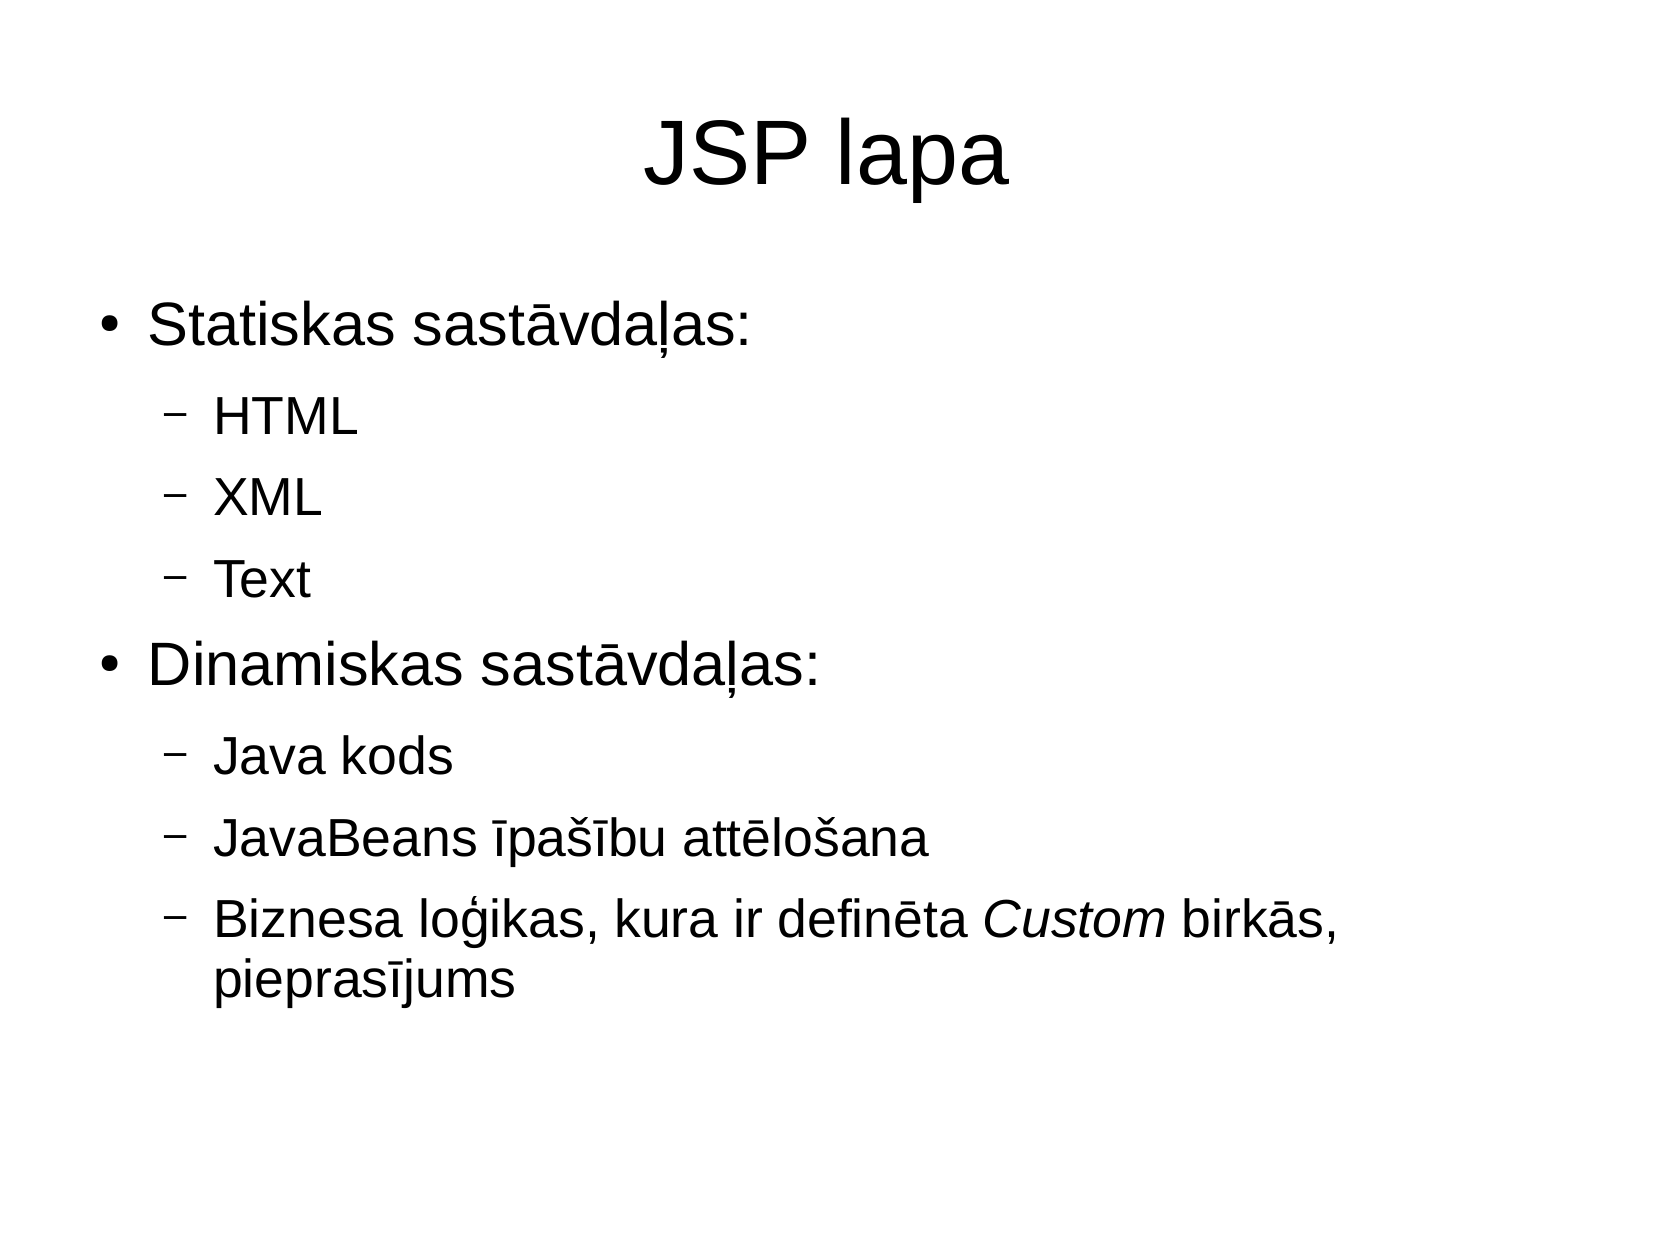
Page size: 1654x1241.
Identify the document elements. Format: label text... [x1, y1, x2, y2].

title JSP lapa [82, 49, 1571, 257]
list Statiskas sastāvdaļas: HTML XML Text Dinamiskas sastāvdaļas: Java kods JavaBeans īpašību attēlošana Biznesa loģikas, kura ir definēta Custom birkās, pieprasījums [82, 290, 1538, 1010]
